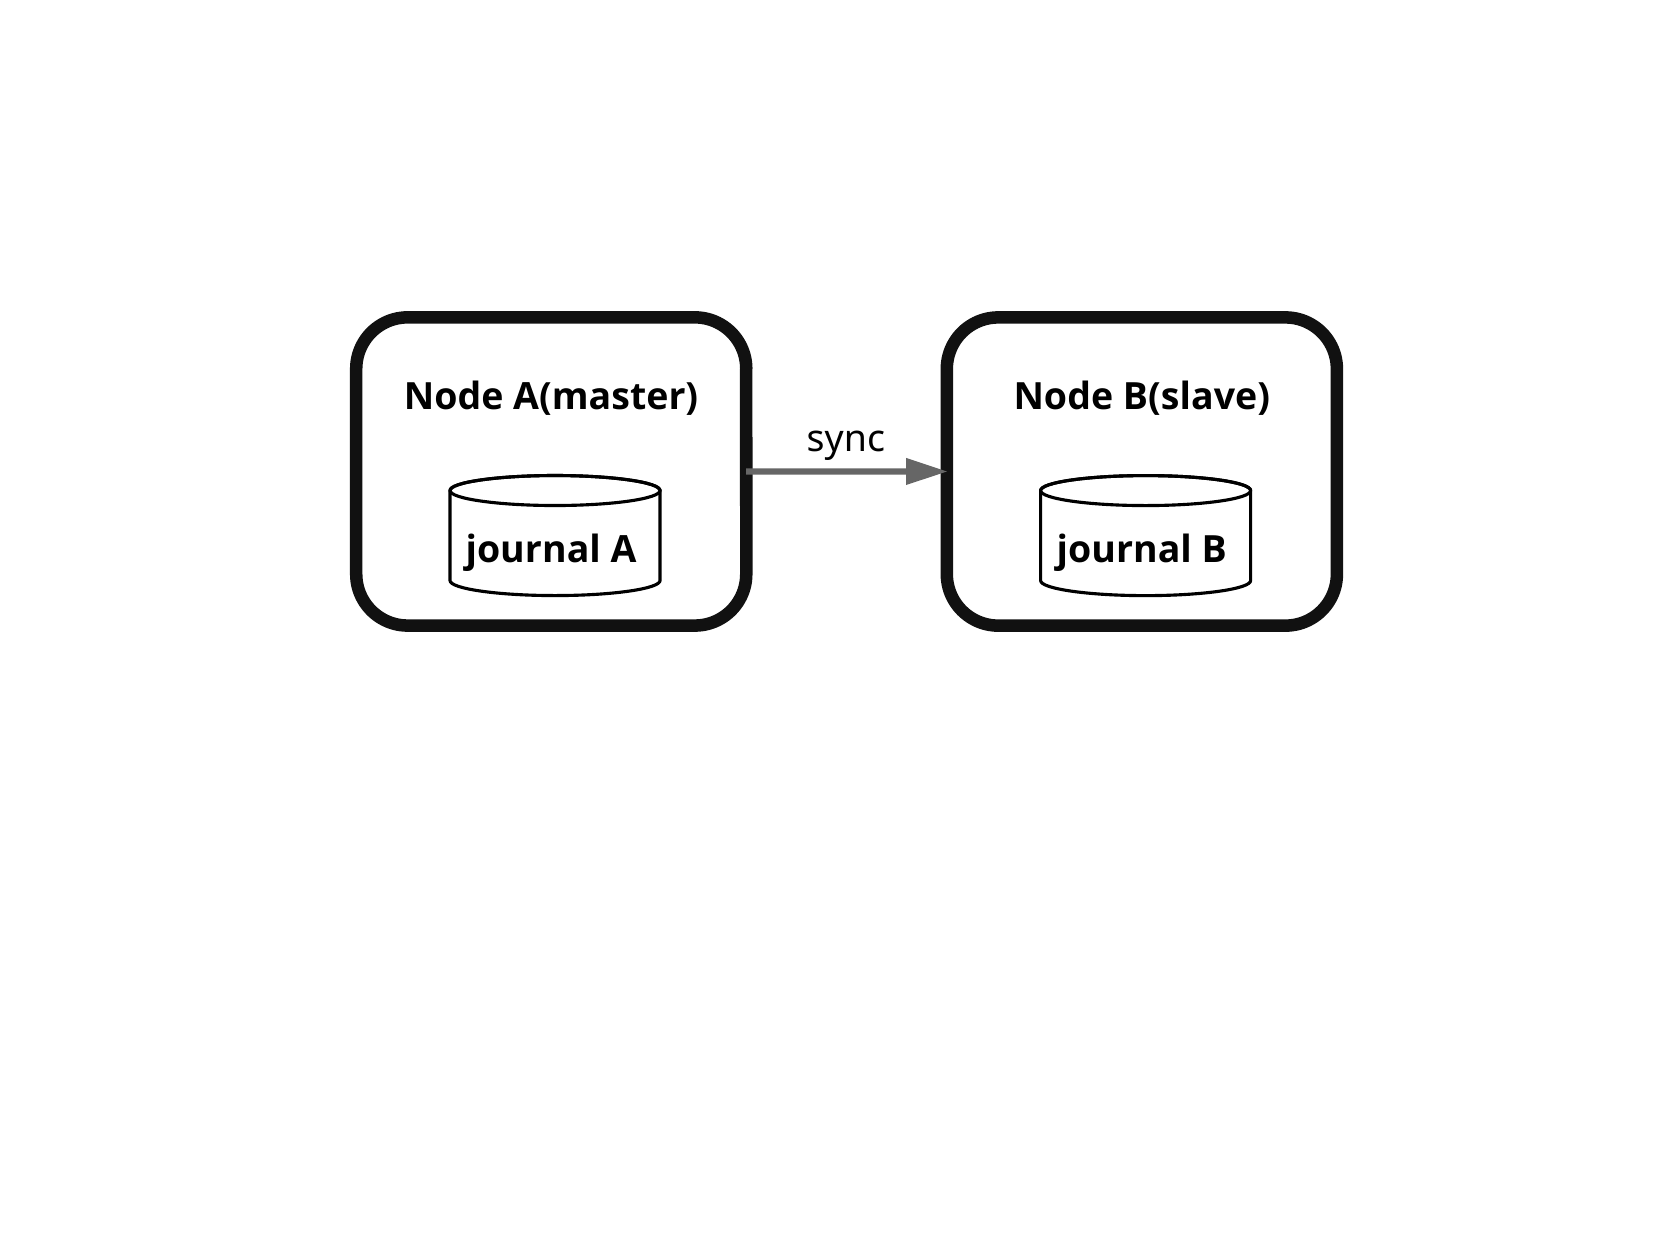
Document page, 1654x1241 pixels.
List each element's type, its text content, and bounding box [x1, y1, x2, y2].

text_box Node B(slave) journal B [946, 317, 1337, 626]
text_box Node A(master) journal A [356, 317, 747, 626]
text_box sync [791, 404, 927, 472]
